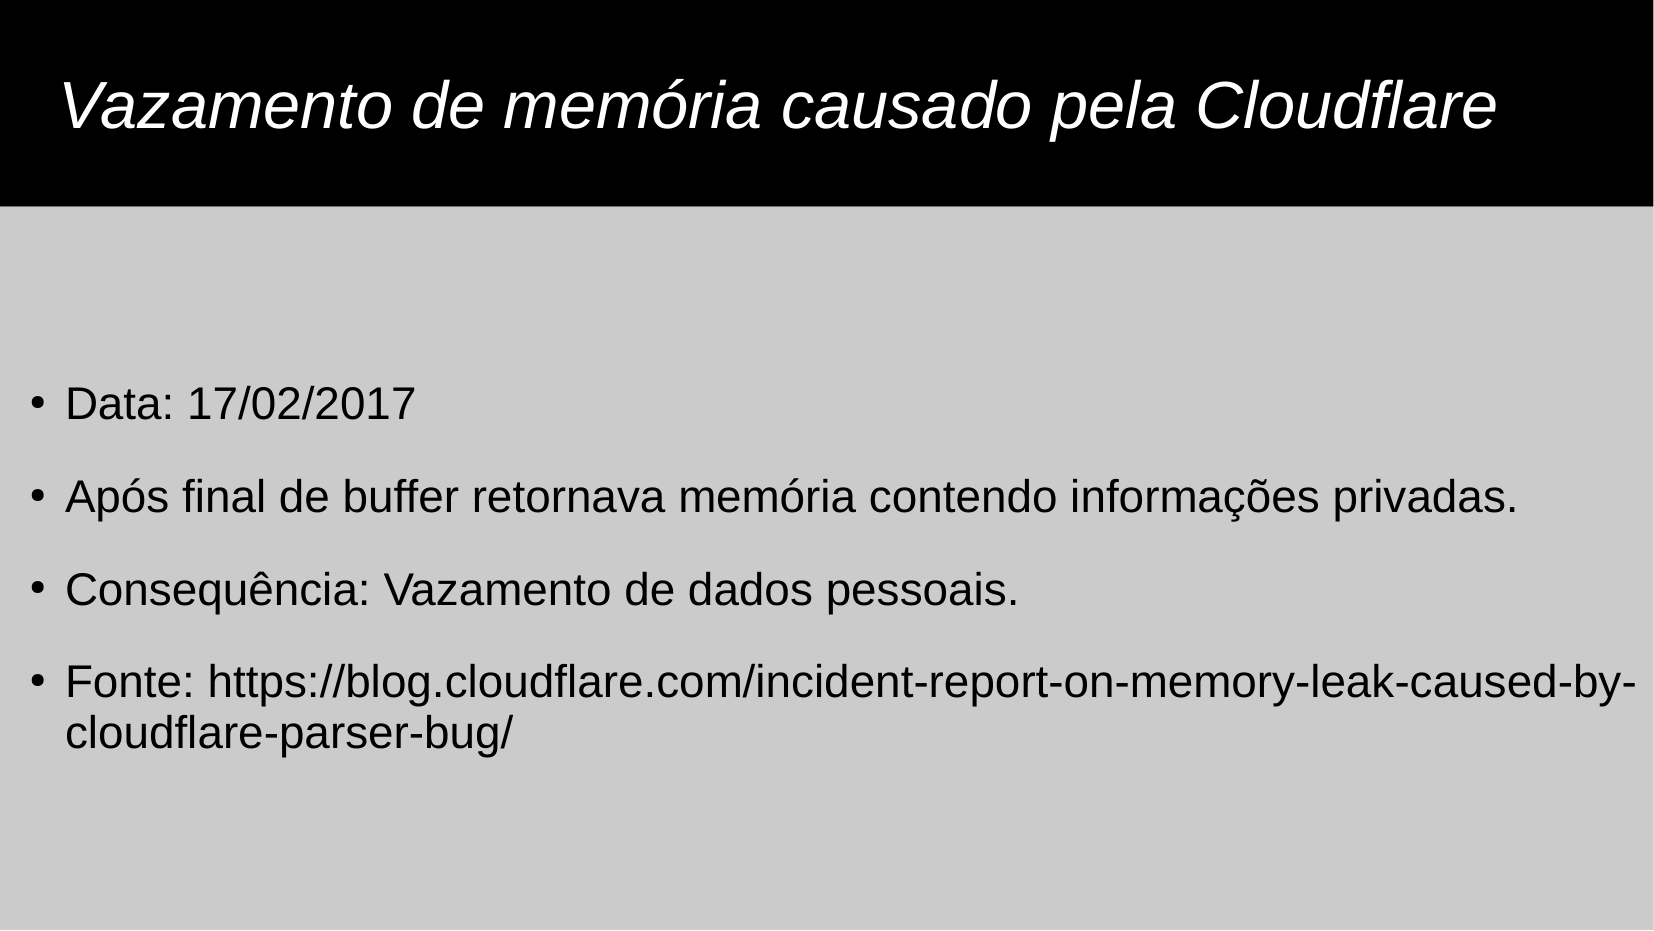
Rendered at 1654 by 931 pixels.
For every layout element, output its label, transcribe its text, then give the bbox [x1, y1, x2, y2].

title Vazamento de memória causado pela Cloudflare [29, 12, 1595, 199]
subtitle Data: 17/02/2017 Após final de buffer retornava memória contendo informações privadas. Consequência: Vazamento de dados pessoais. Fonte: https://blog.cloudflare.com/incident-report-on-memory-leak-caused-by-cloudflare-parser-bug/ [0, 206, 1654, 931]
text_box [0, 0, 1654, 206]
